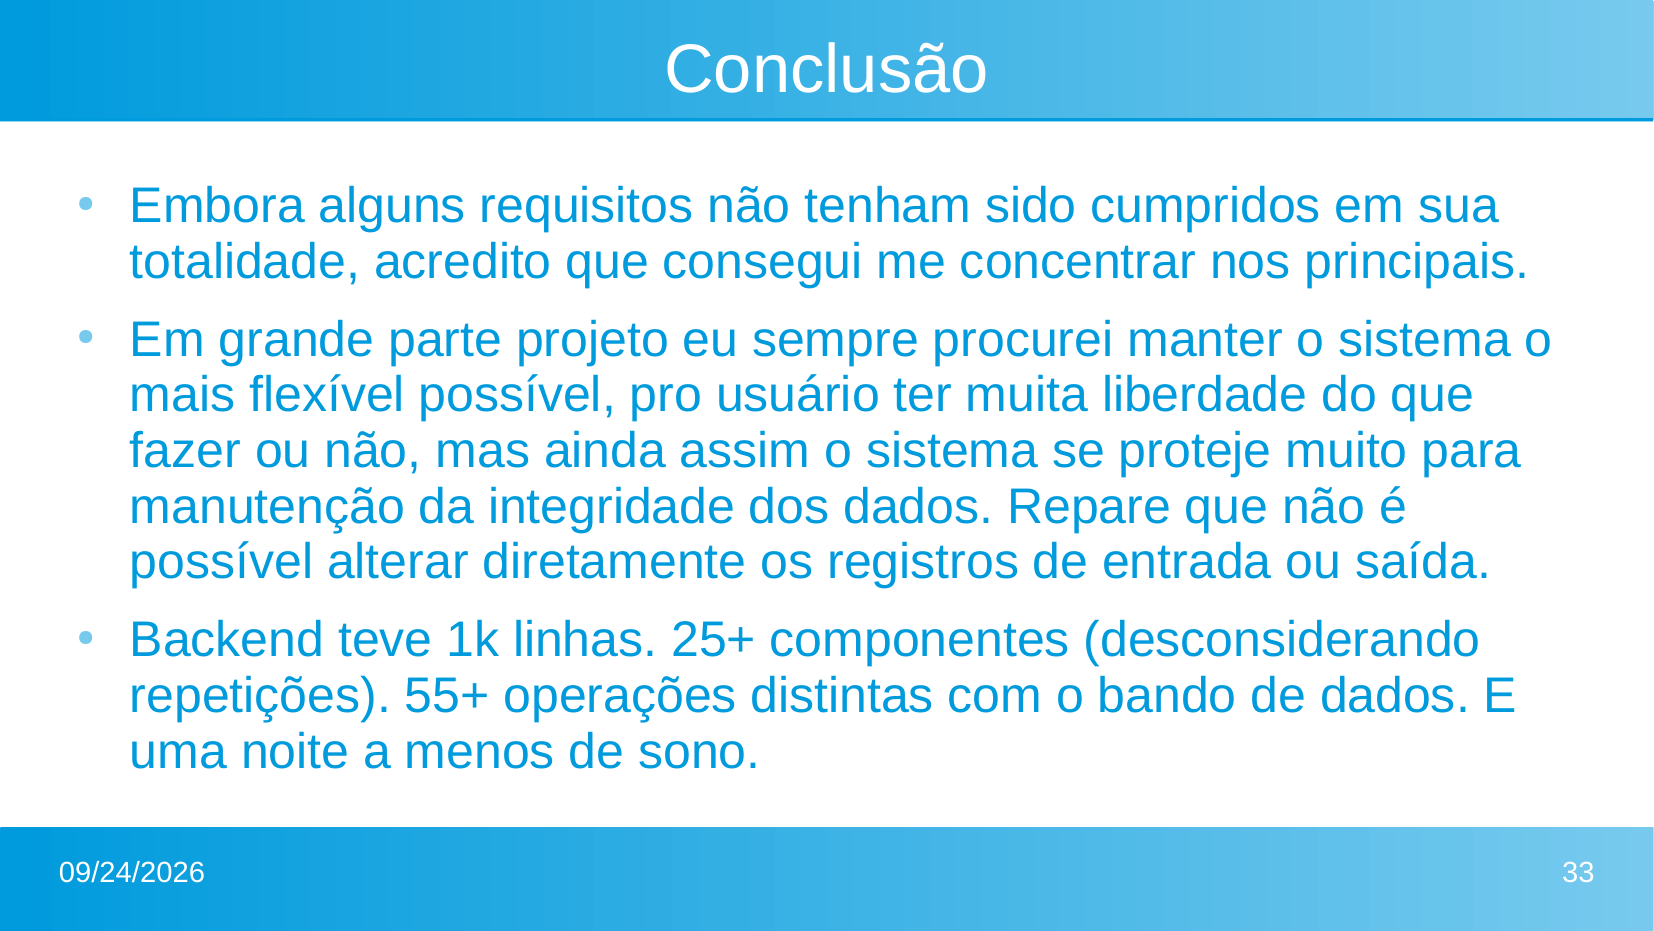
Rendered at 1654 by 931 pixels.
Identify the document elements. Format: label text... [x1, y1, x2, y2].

list Embora alguns requisitos não tenham sido cumpridos em sua totalidade, acredito que consegui me concentrar nos principais. Em grande parte projeto eu sempre procurei manter o sistema o mais flexível possível, pro usuário ter muita liberdade do que fazer ou não, mas ainda assim o sistema se proteje muito para manutenção da integridade dos dados. Repare que não é possível alterar diretamente os registros de entrada ou saída. Backend teve 1k linhas. 25+ componentes (desconsiderando repetições). 55+ operações distintas com o bando de dados. E uma noite a menos de sono. [59, 177, 1595, 768]
title Conclusão [59, 29, 1595, 108]
